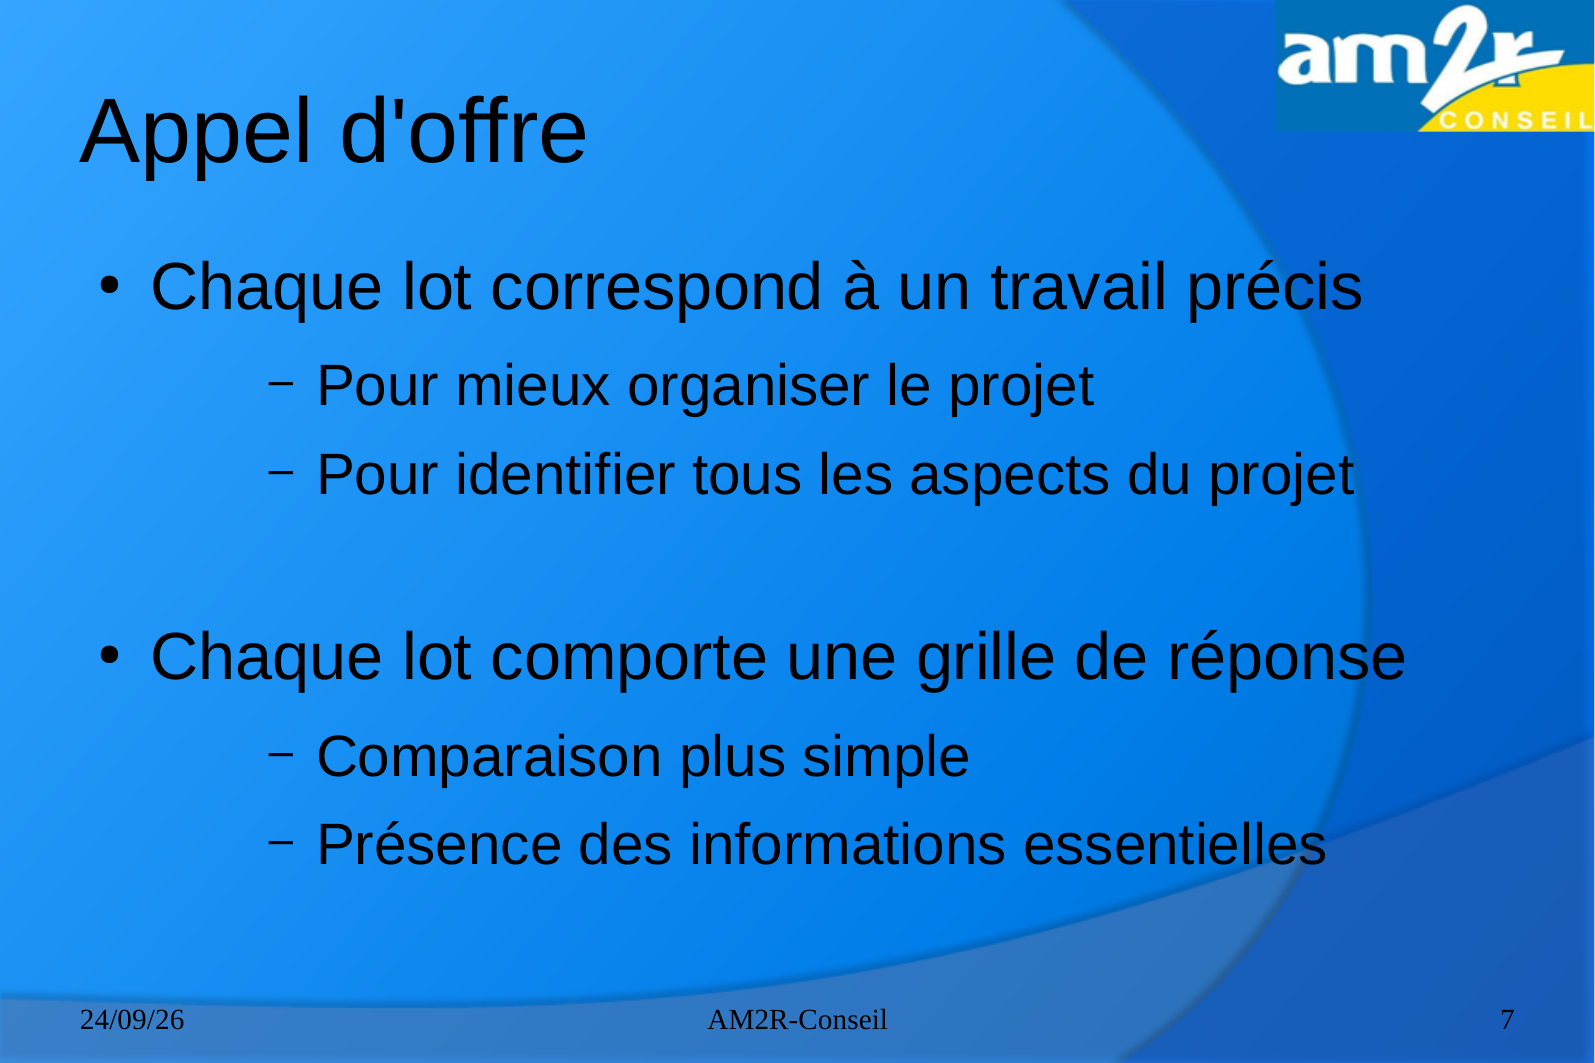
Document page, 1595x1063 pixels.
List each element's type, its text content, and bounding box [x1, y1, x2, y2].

picture [0, 0, 1595, 1063]
list Chaque lot correspond à un travail précis Pour mieux organiser le projet Pour identifier tous les aspects du projet Chaque lot comporte une grille de réponse Comparaison plus simple Présence des informations essentielles [79, 248, 1515, 960]
title Appel d'offre [79, 49, 1241, 213]
